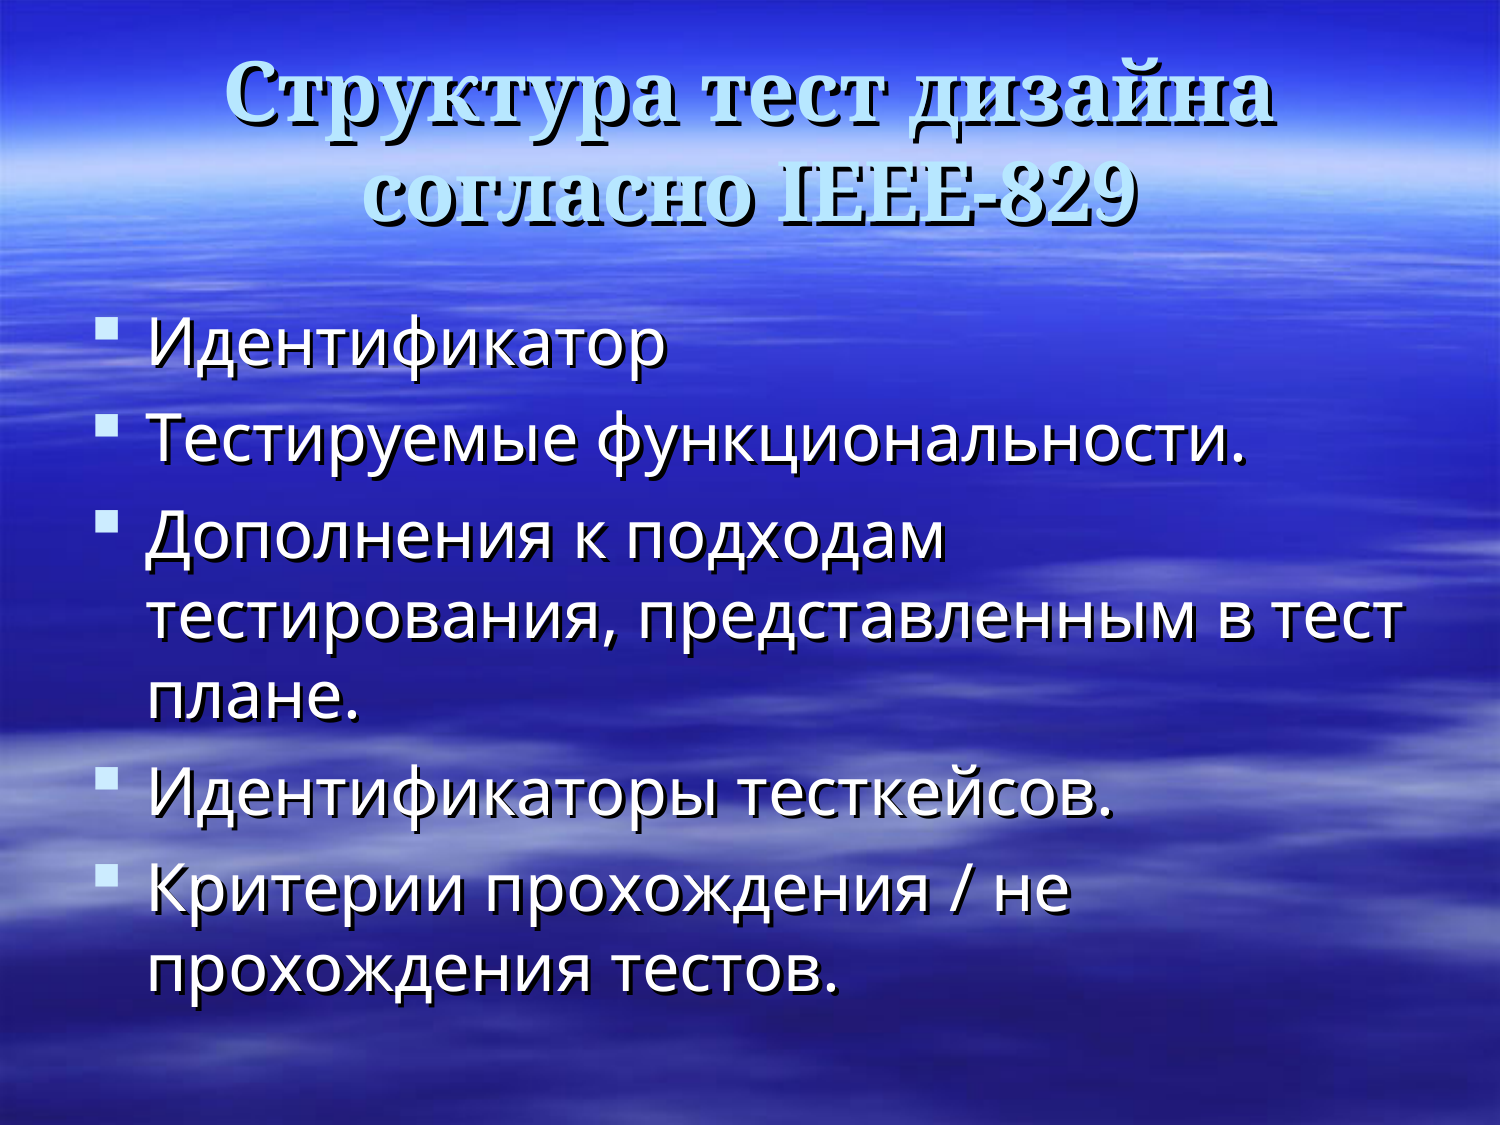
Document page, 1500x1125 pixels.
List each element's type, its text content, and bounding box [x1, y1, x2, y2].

picture [0, 0, 1500, 1125]
title Структура тест дизайна согласно IEEE-829 [74, 30, 1425, 247]
list Идентификатор Тестируемые функциональности. Дополнения к подходам тестирования, представленным в тест плане. Идентификаторы тесткейсов. Критерии прохождения / не прохождения тестов. [74, 290, 1425, 1000]
